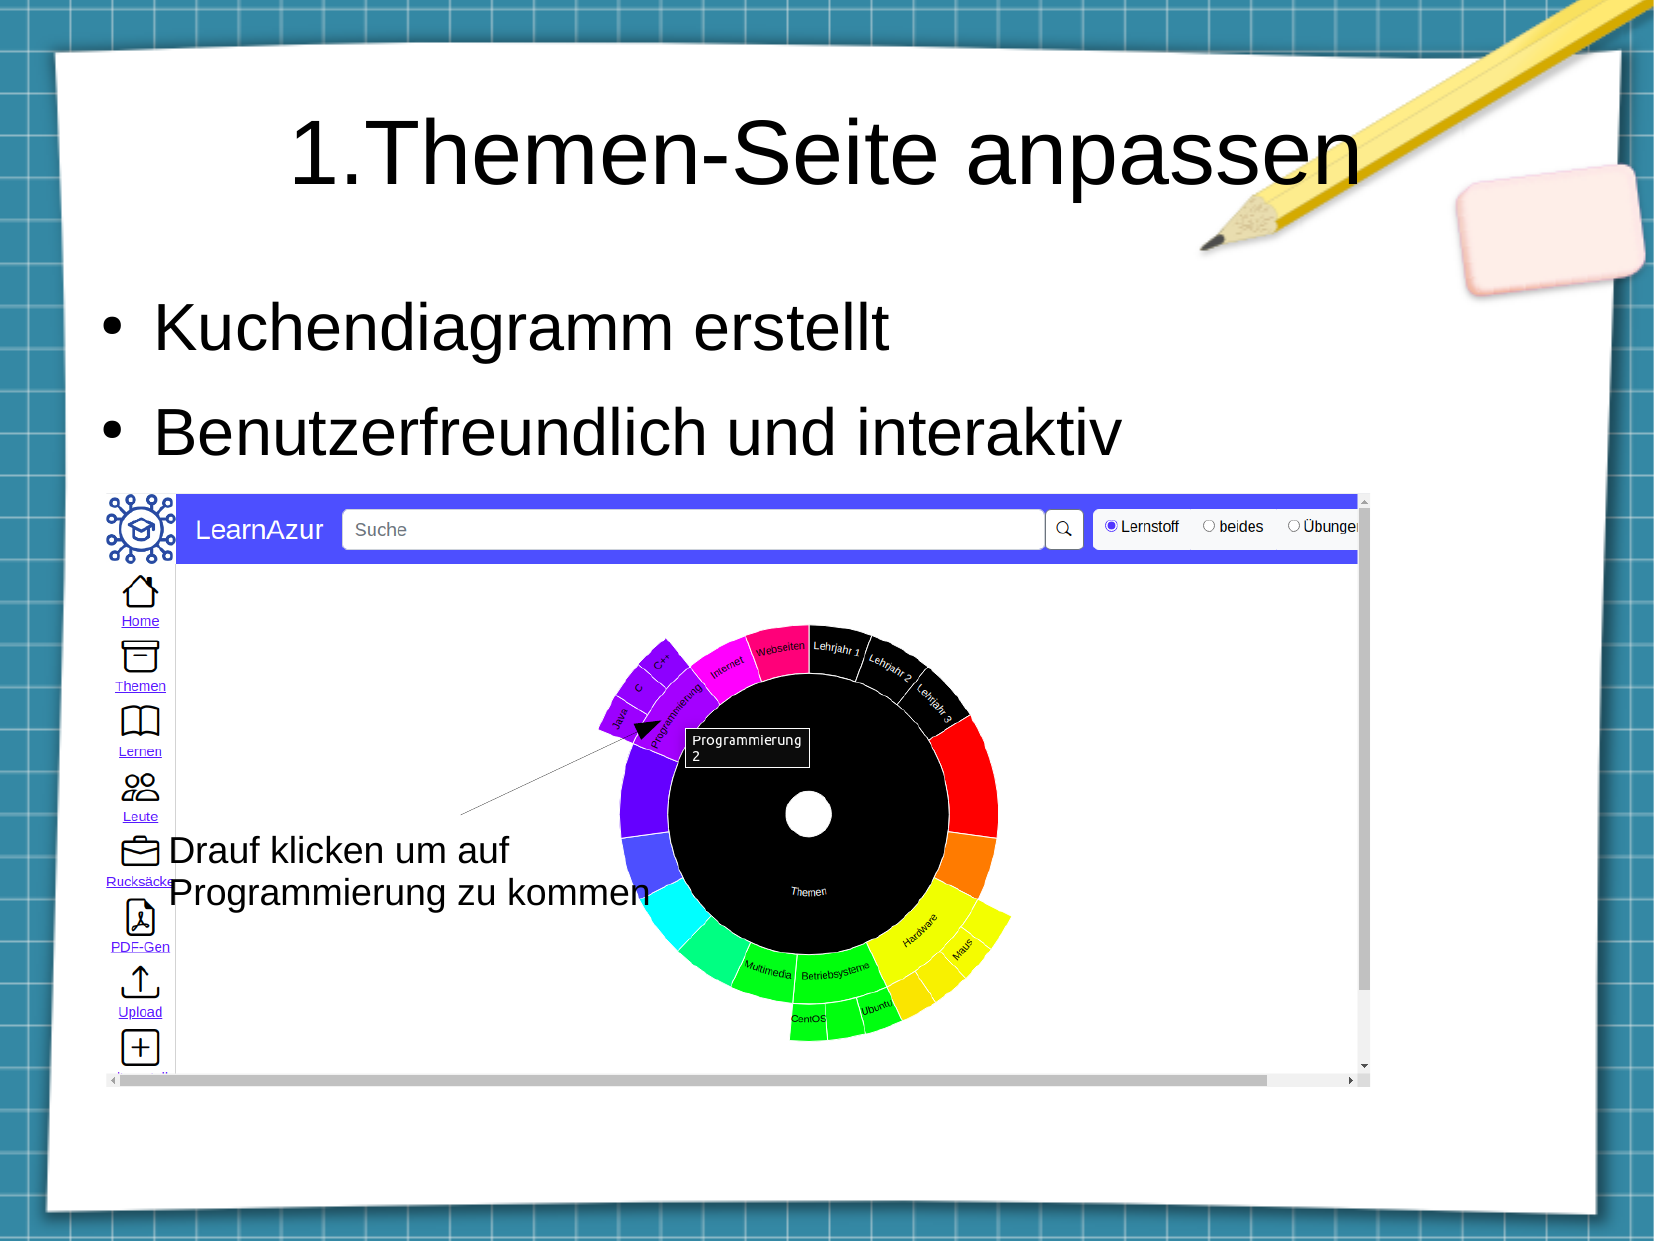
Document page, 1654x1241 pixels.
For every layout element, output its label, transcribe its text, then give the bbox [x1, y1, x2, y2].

text_box Drauf klicken um auf Programmierung zu kommen [153, 822, 697, 922]
picture [0, 0, 1654, 1241]
title 1.Themen-Seite anpassen [82, 49, 1571, 257]
list Kuchendiagramm erstellt Benutzerfreundlich und interaktiv [82, 290, 1571, 1010]
